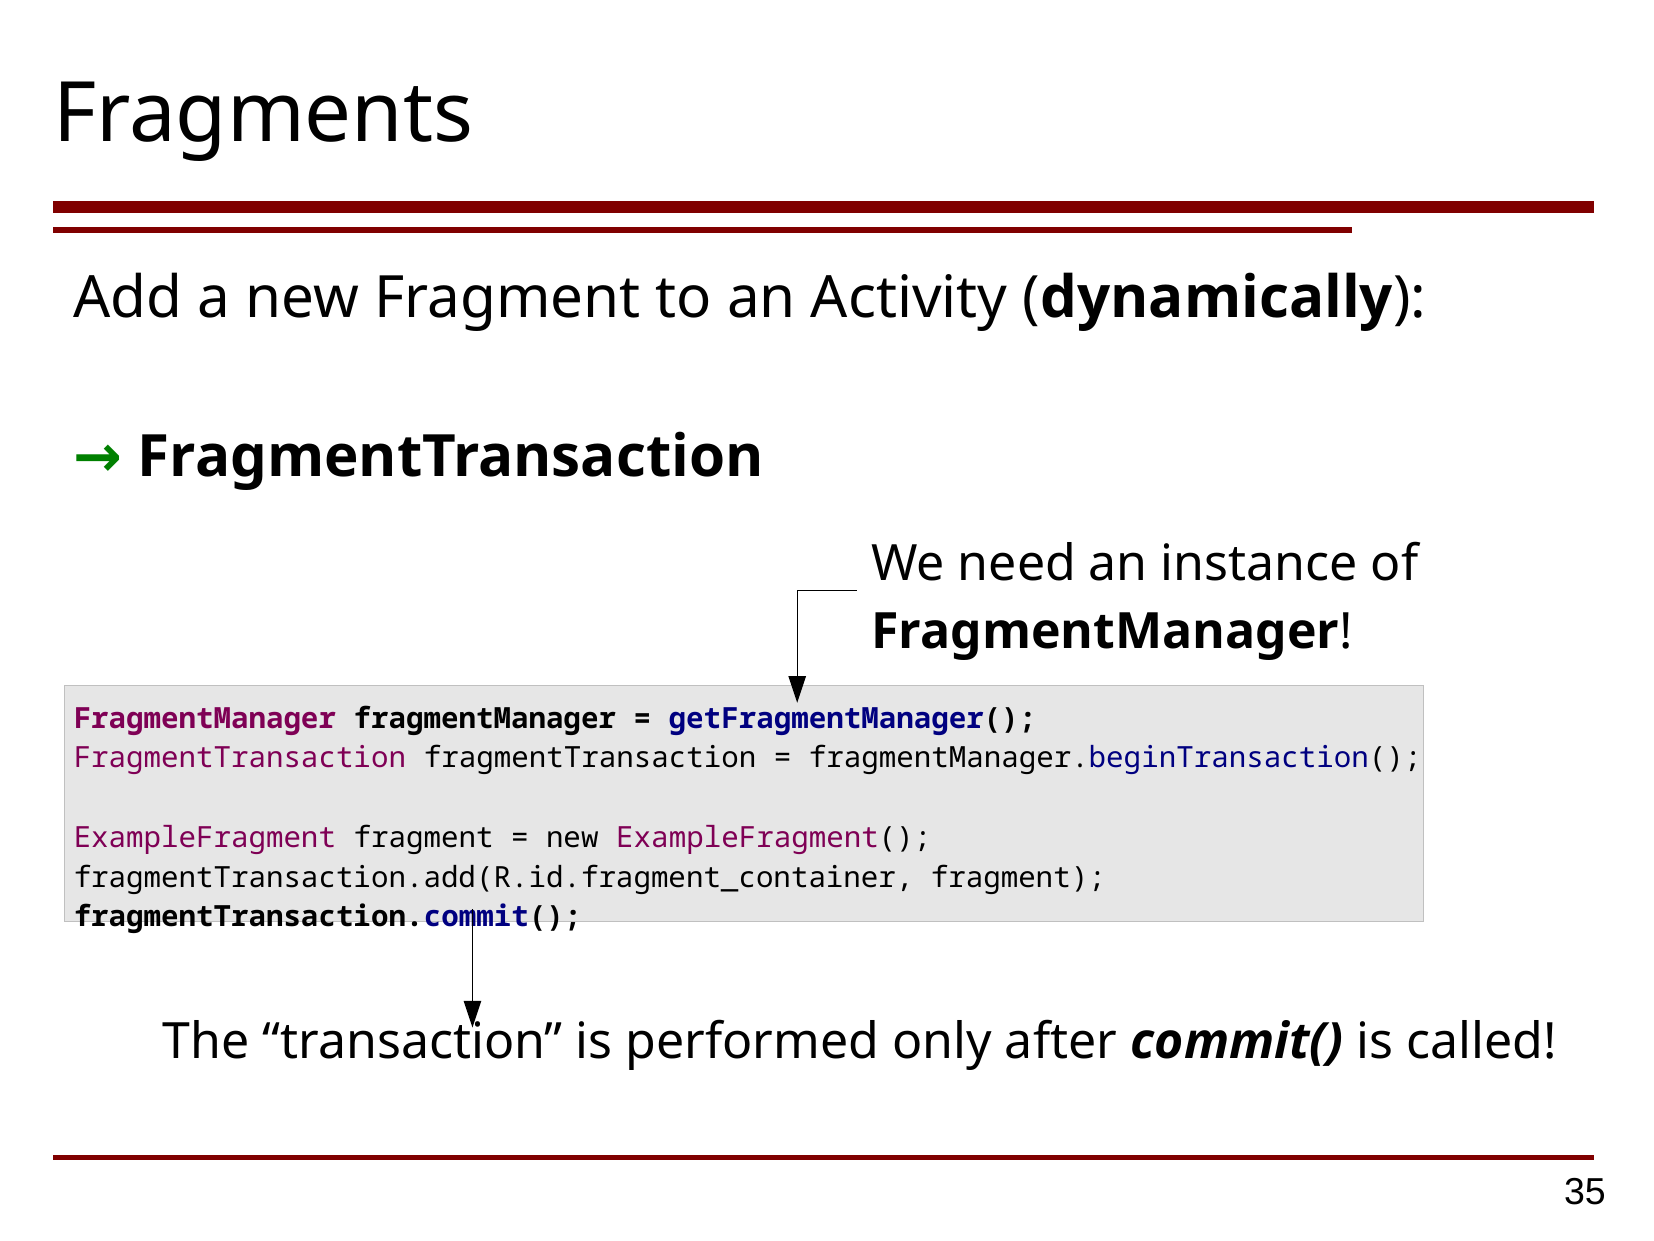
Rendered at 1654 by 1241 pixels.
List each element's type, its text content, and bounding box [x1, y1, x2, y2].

subtitle Fragments [53, 48, 1542, 172]
text_box The “transaction” is performed only after commit() is called! [147, 998, 1484, 1080]
text_box Add a new Fragment to an Activity (dynamically): → FragmentTransaction FragmentManager fragmentManager = getFragmentManager(); FragmentTransaction fragmentTransaction = fragmentManager.beginTransaction(); ExampleFragment fragment = new ExampleFragment(); fragmentTransaction.add(R.id.fragment_container, fragment); fragmentTransaction.commit(); [59, 247, 1589, 1176]
text_box <número> [35, 1163, 1654, 1221]
text_box We need an instance of FragmentManager! [856, 519, 1426, 669]
